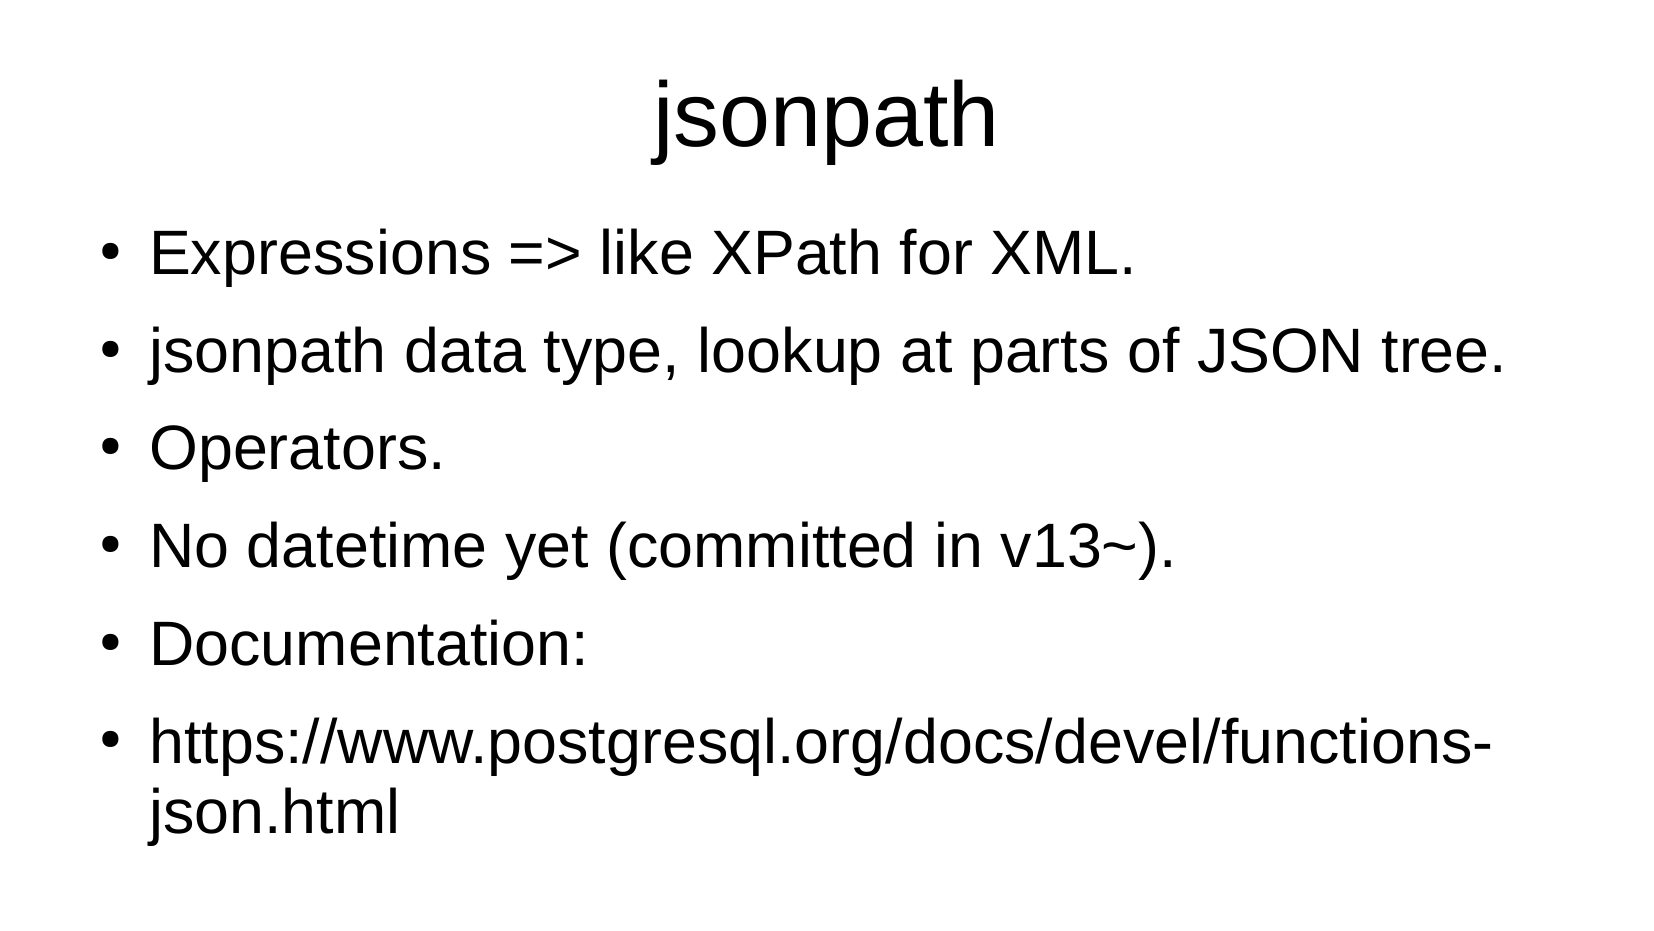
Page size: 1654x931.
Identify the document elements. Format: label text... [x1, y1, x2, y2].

title jsonpath [82, 37, 1571, 193]
list Expressions => like XPath for XML. jsonpath data type, lookup at parts of JSON tree. Operators. No datetime yet (committed in v13~). Documentation: https://www.postgresql.org/docs/devel/functions-json.html [82, 217, 1571, 856]
